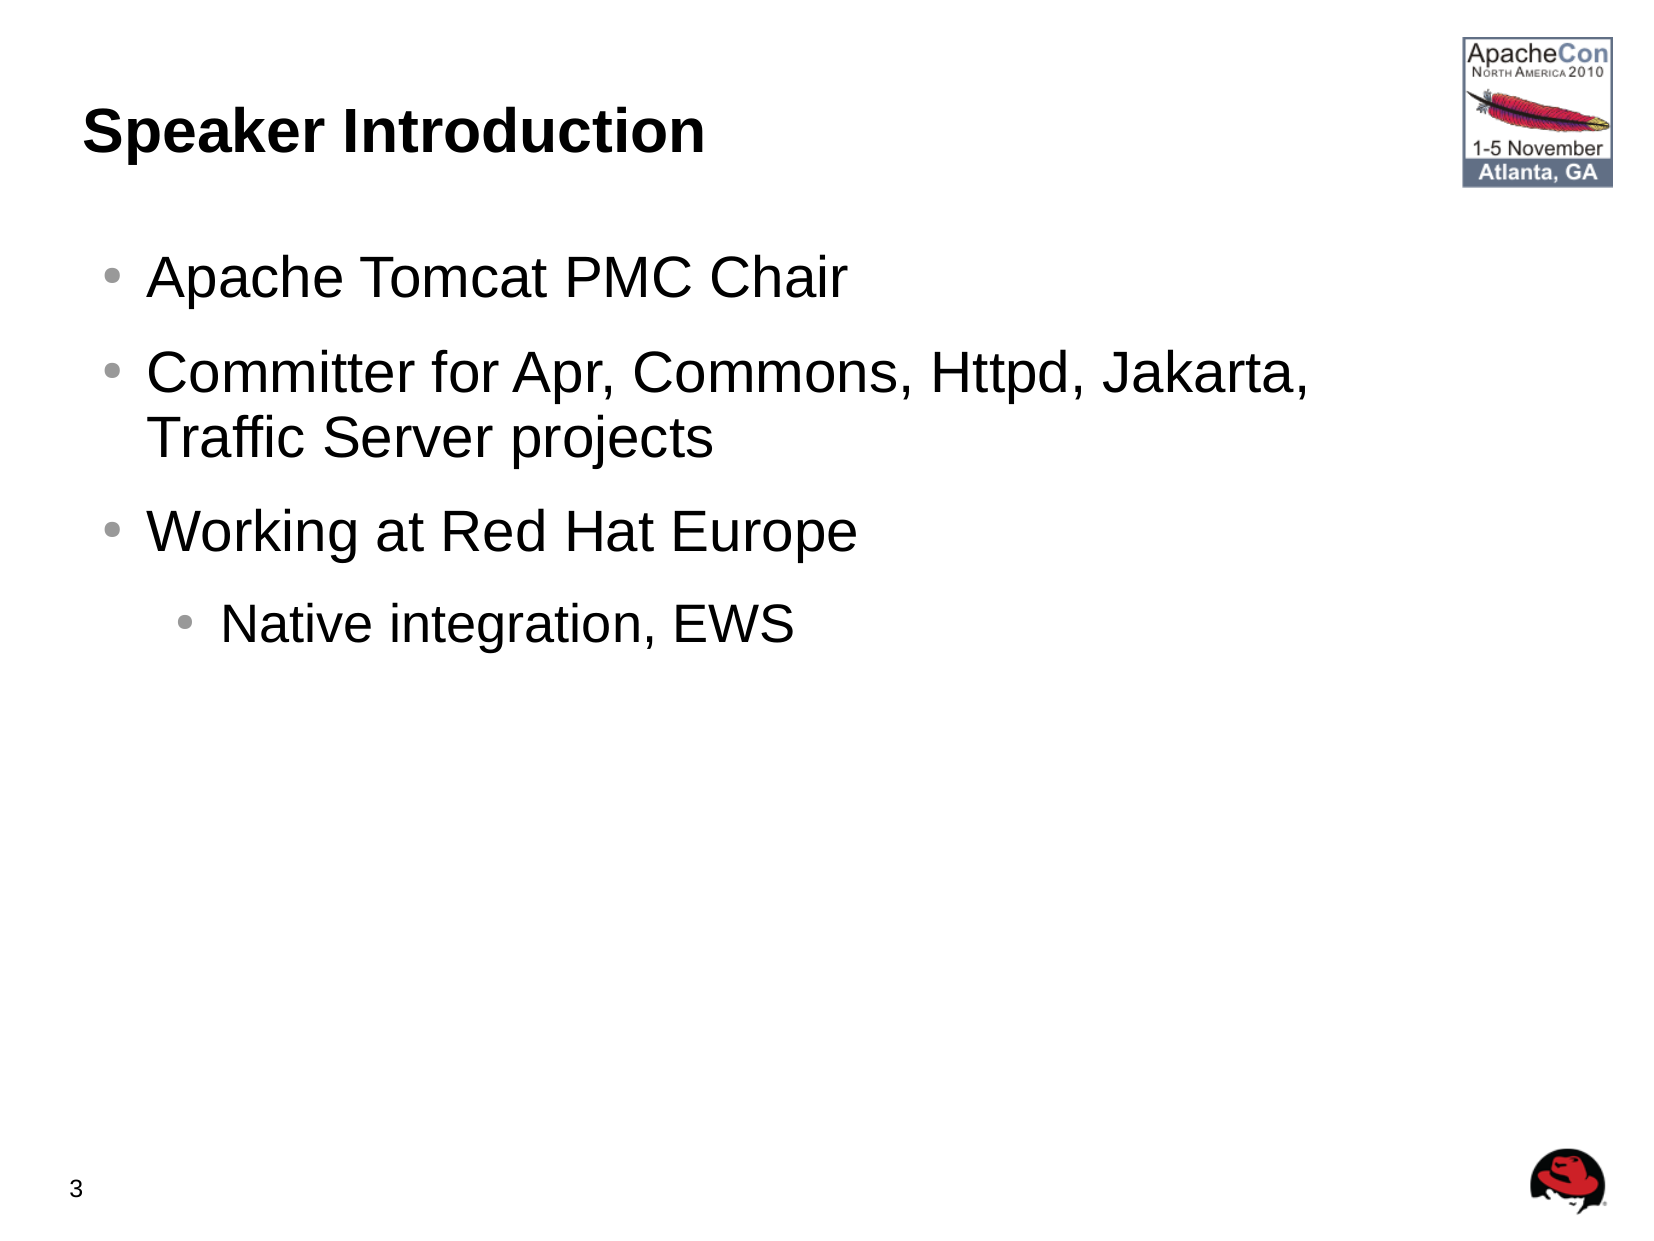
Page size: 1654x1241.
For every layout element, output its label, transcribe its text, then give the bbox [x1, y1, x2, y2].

title Speaker Introduction [82, 45, 1571, 218]
picture [1462, 37, 1613, 188]
list Apache Tomcat PMC Chair Committer for Apr, Commons, Httpd, Jakarta, Traffic Server projects Working at Red Hat Europe Native integration, EWS [86, 244, 1576, 1024]
picture [1529, 1146, 1613, 1224]
